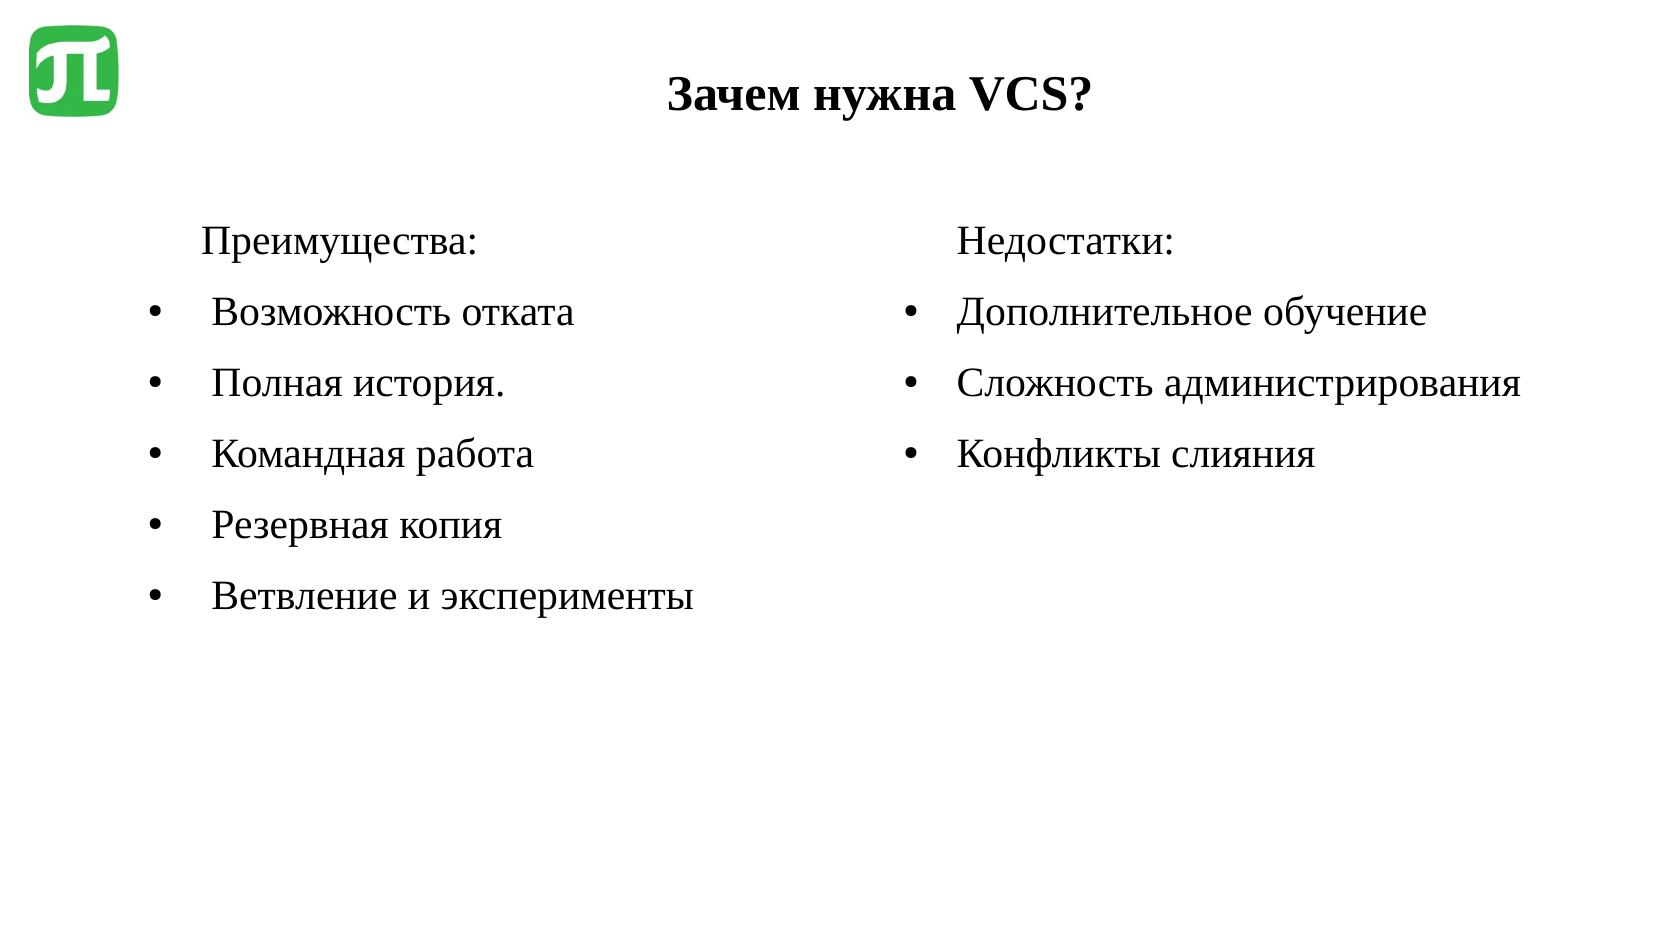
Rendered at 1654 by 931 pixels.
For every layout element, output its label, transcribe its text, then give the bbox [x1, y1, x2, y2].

picture [29, 25, 120, 119]
list Преимущества: Возможность отката Полная история. Командная работа Резервная копия Ветвление и эксперименты [130, 217, 857, 758]
title Зачем нужна VCS? [135, 29, 1625, 185]
list Недостатки: Дополнительное обучение Сложность администрирования Конфликты слияния [885, 217, 1613, 758]
